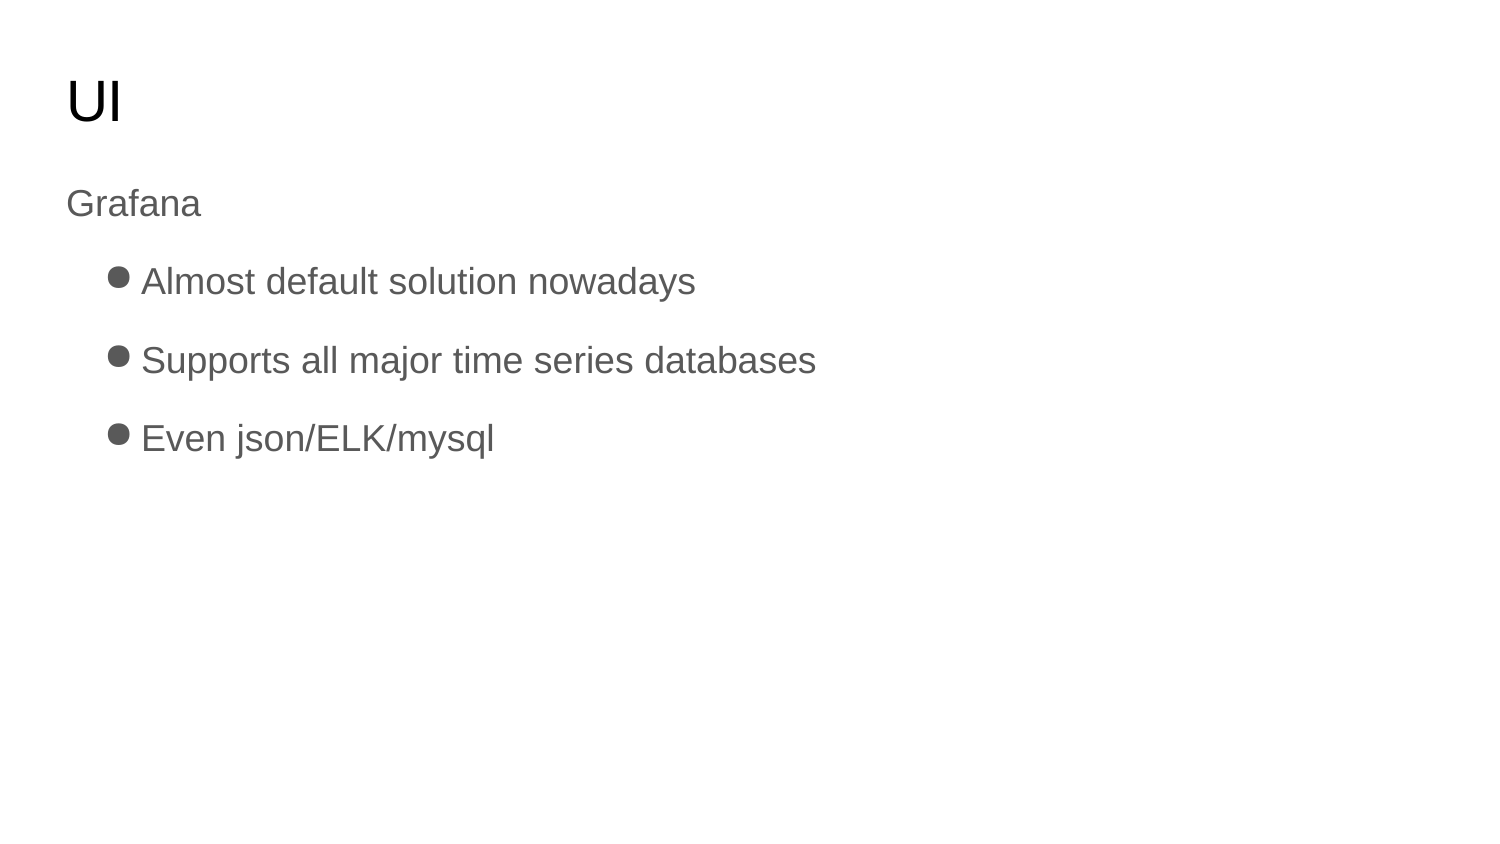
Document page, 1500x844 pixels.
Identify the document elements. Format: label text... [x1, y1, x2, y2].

list Grafana Almost default solution nowadays Supports all major time series databases Even json/ELK/mysql [51, 164, 1449, 725]
title UI [51, 48, 1449, 142]
